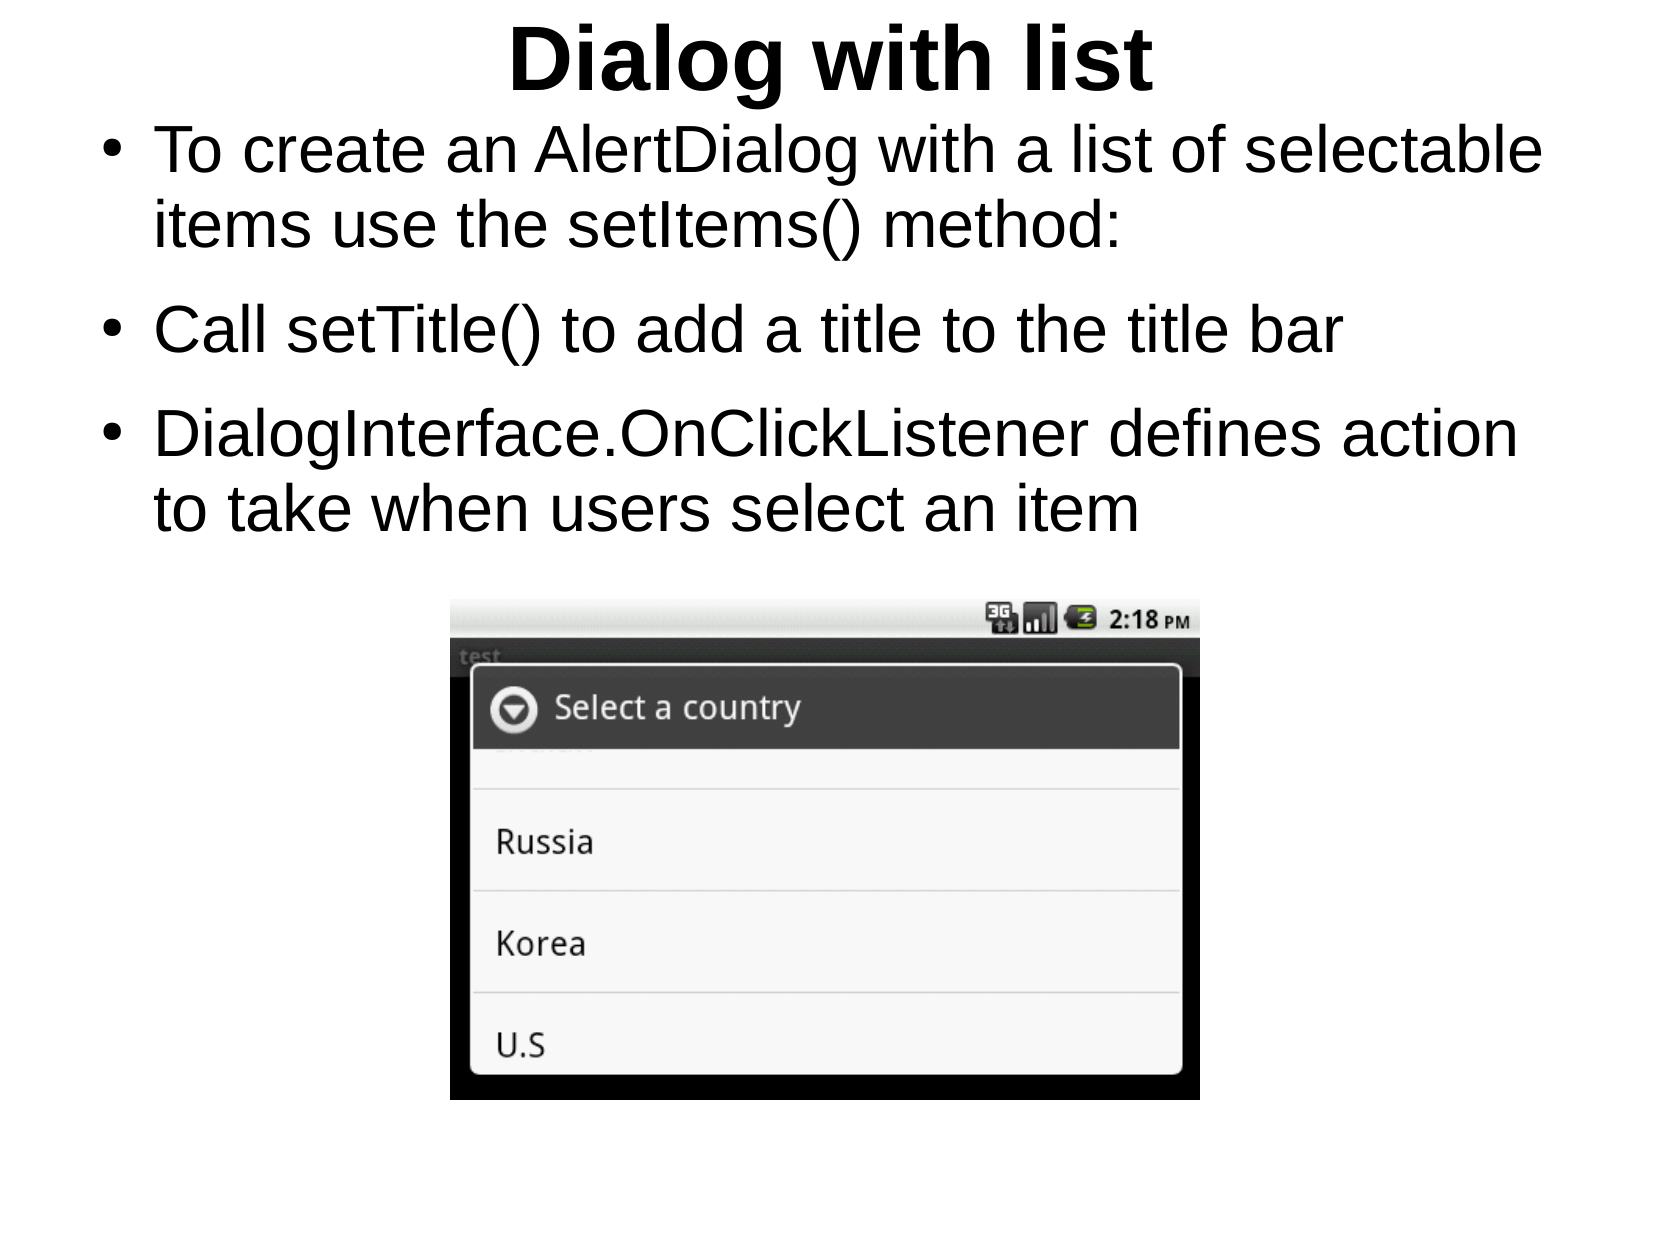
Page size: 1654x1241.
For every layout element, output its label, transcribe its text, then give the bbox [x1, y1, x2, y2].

picture [450, 599, 1200, 1100]
list To create an AlertDialog with a list of selectable items use the setItems() method: Call setTitle() to add a title to the title bar DialogInterface.OnClickListener defines action to take when users select an item [82, 112, 1571, 1201]
title Dialog with list [86, 0, 1576, 155]
